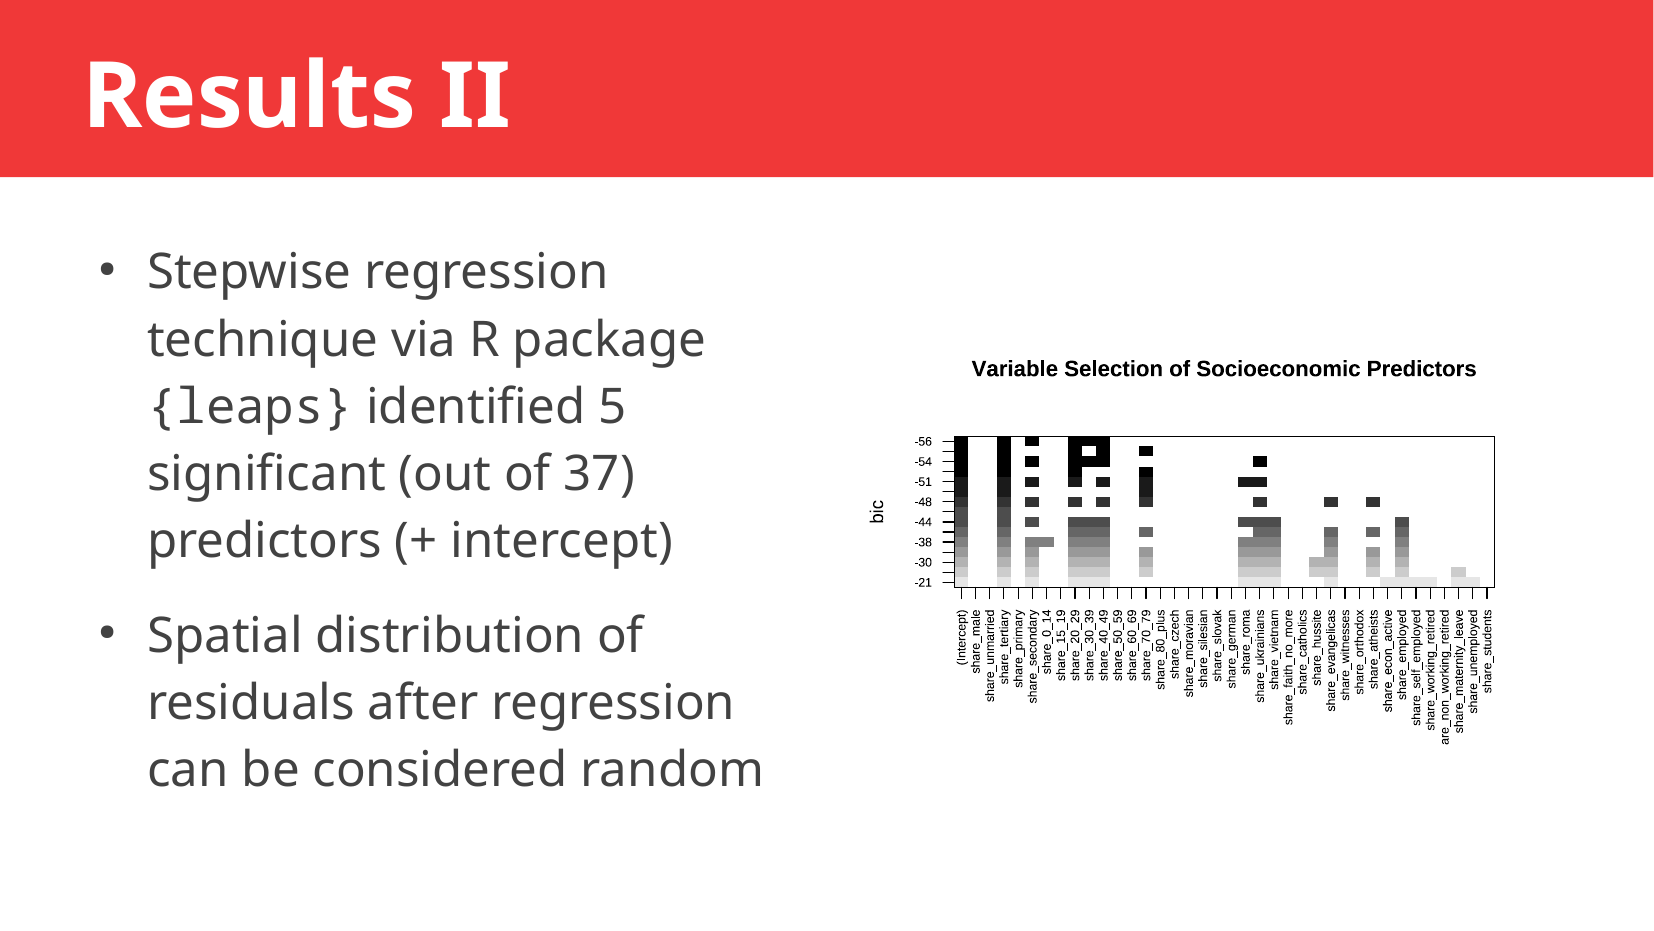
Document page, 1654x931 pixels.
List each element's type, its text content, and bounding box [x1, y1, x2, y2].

list Stepwise regression technique via R package {leaps} identified 5 significant (out of 37) predictors (+ intercept) Spatial distribution of residuals after regression can be considered random [82, 236, 805, 810]
picture [840, 300, 1564, 746]
title Results II [82, 14, 1571, 171]
